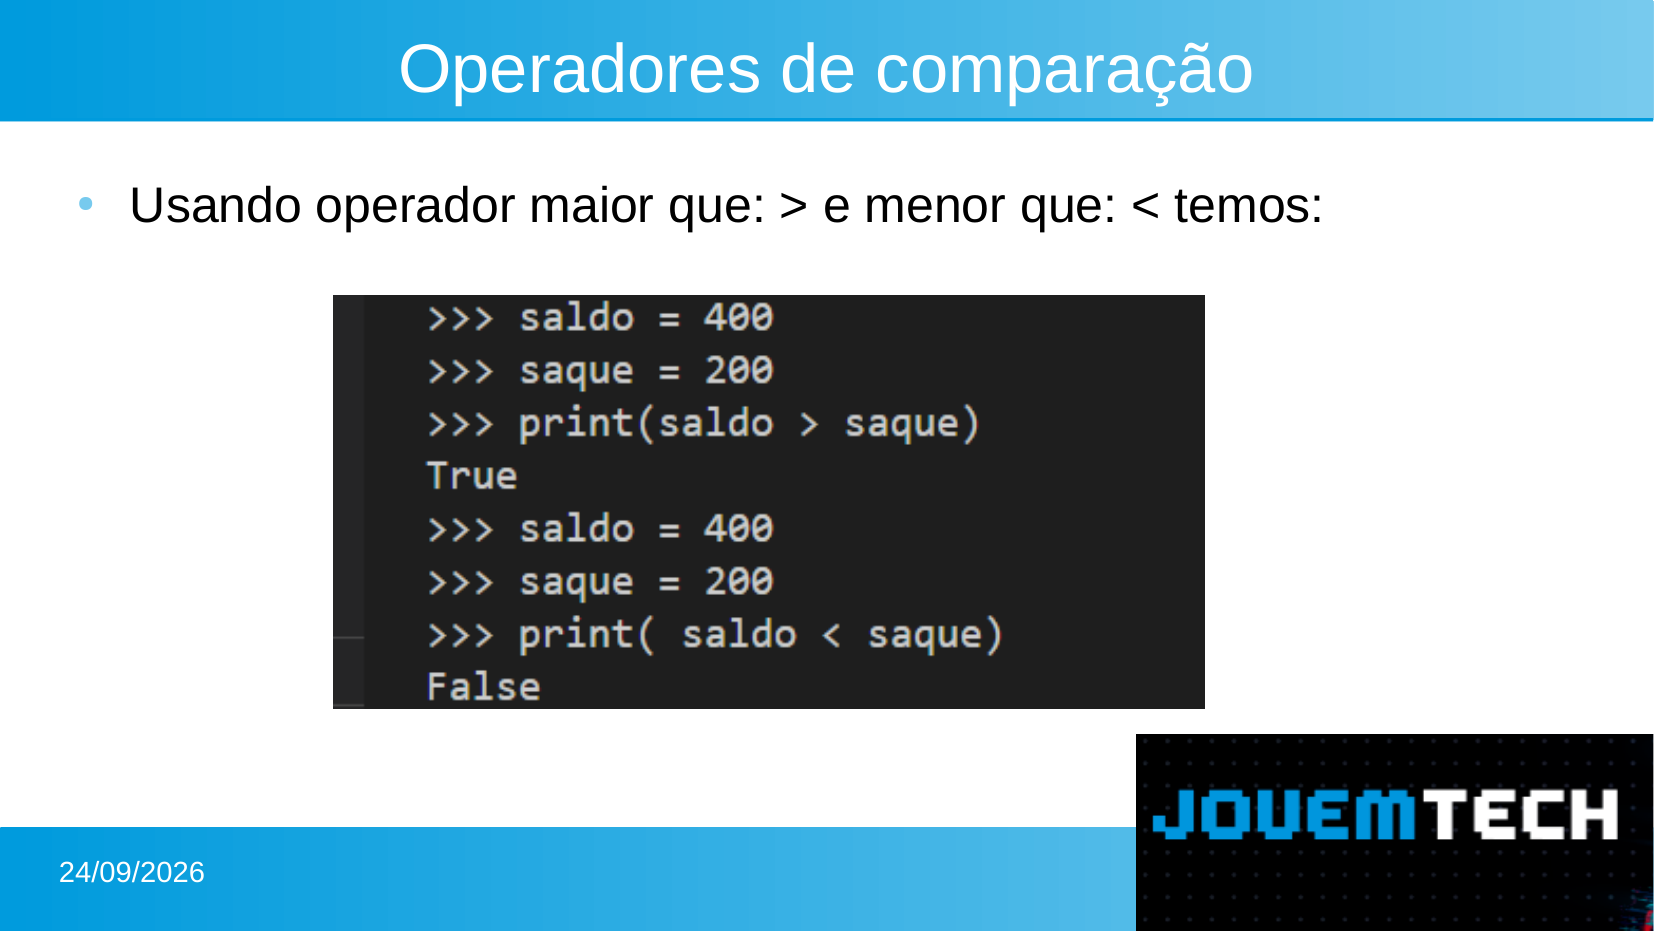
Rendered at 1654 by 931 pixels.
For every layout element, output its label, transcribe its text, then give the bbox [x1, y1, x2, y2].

list Usando operador maior que: > e menor que: < temos: [59, 177, 1595, 768]
picture [333, 295, 1205, 709]
picture [1136, 734, 1654, 931]
title Operadores de comparação [59, 29, 1595, 108]
